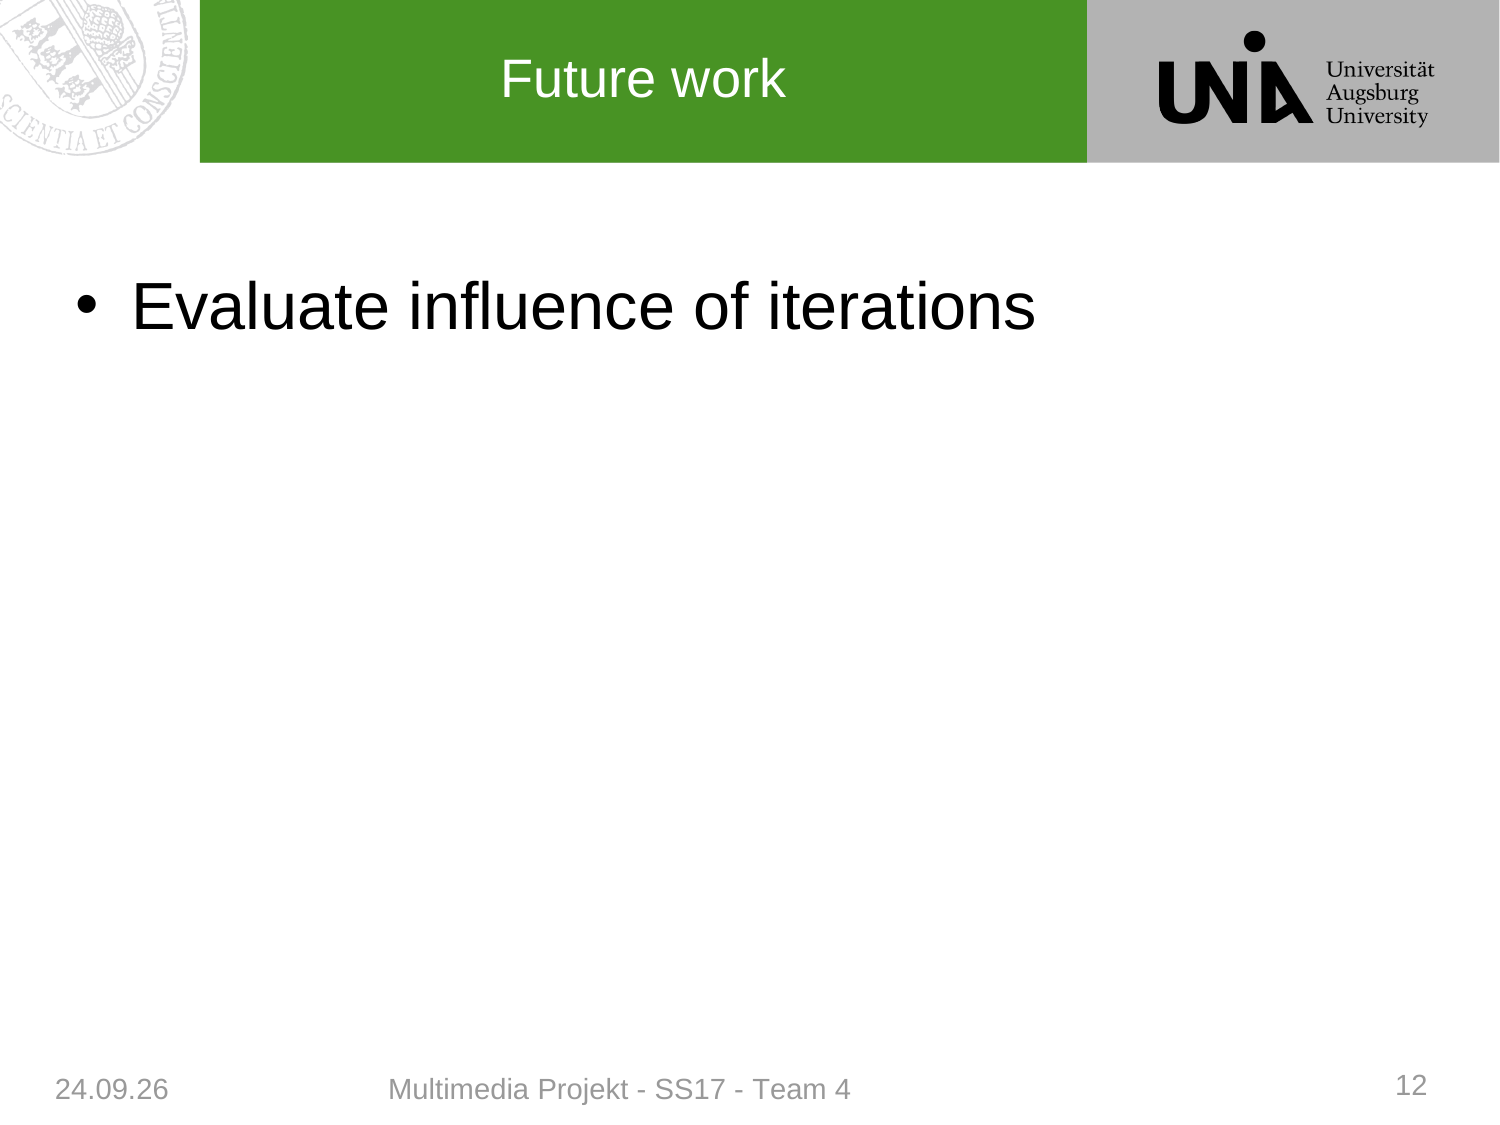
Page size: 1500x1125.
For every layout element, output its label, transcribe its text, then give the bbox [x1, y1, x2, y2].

list Evaluate influence of iterations [75, 263, 1426, 1006]
title Future work [199, 35, 1087, 163]
picture [0, 0, 188, 156]
picture [1122, 12, 1488, 271]
